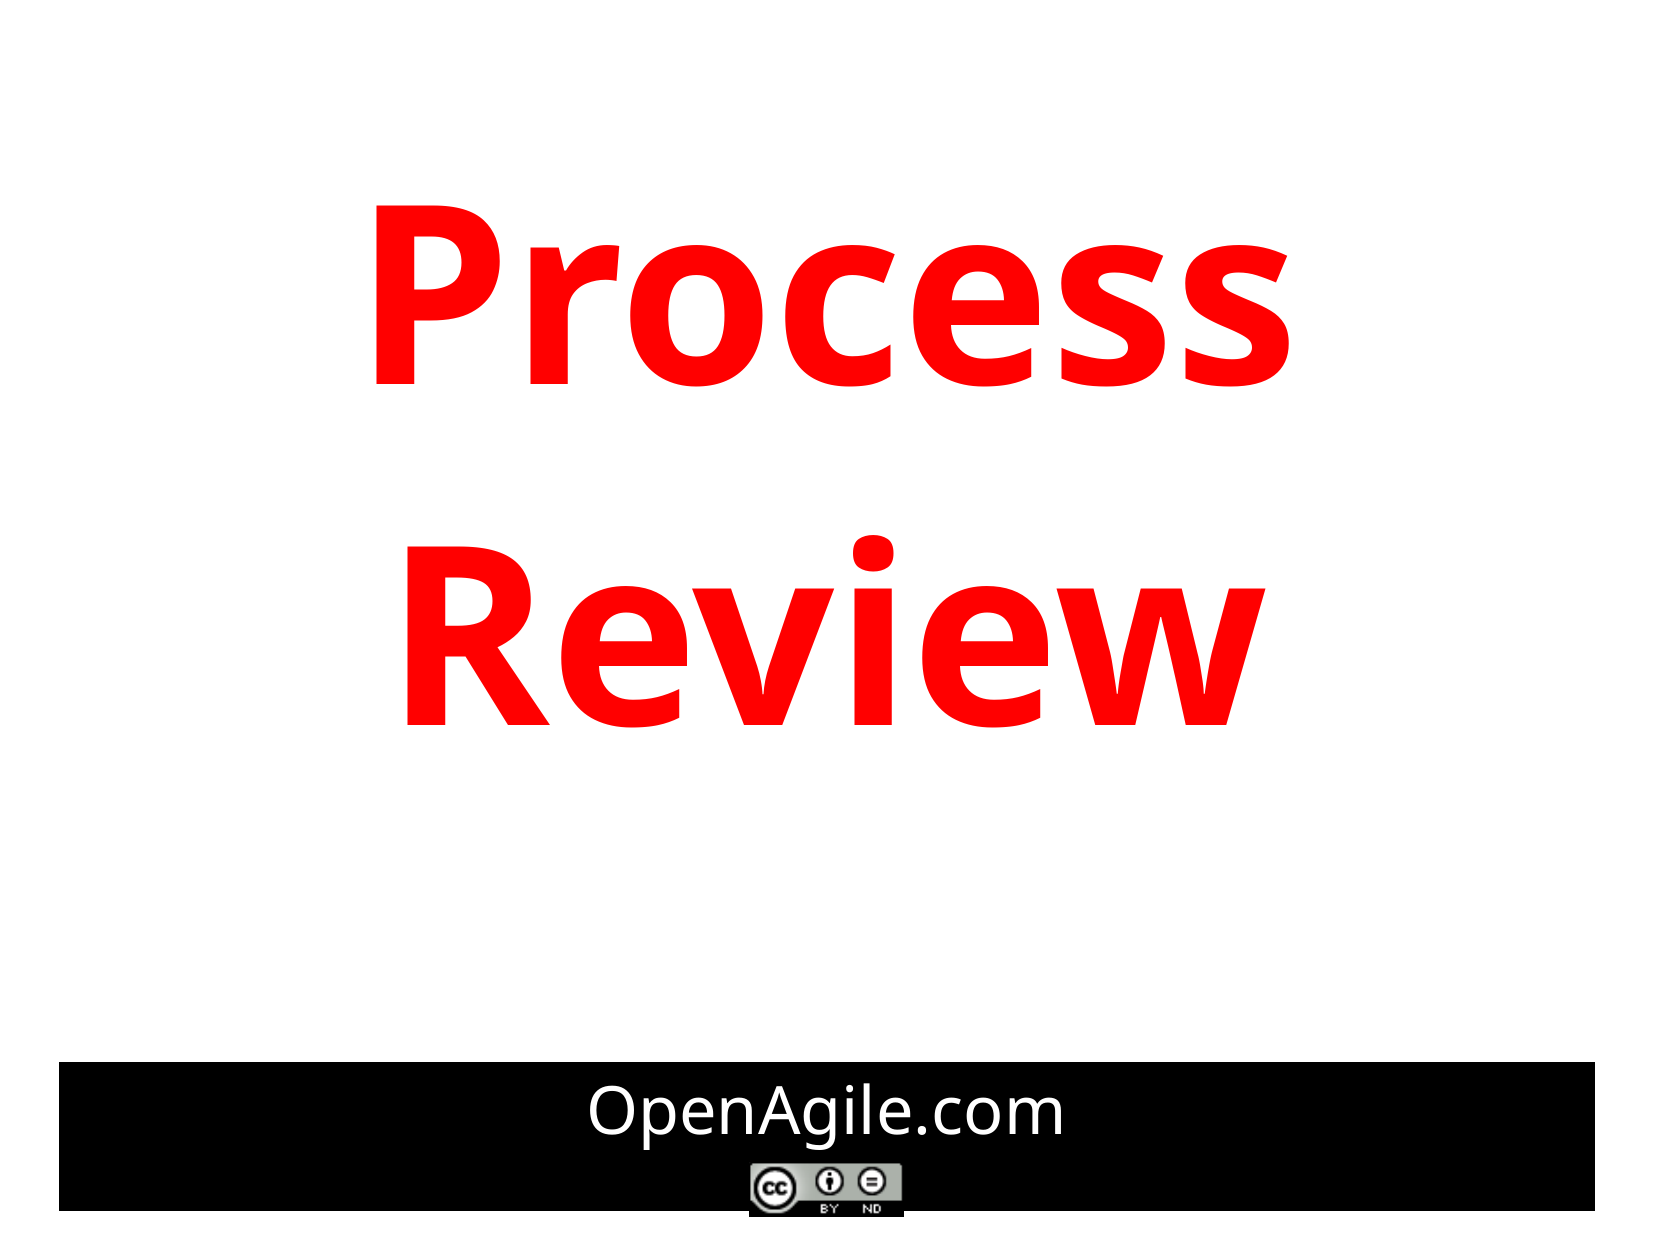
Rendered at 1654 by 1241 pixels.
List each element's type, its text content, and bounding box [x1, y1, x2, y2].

picture [749, 1162, 904, 1217]
title Process Review [59, 36, 1595, 879]
